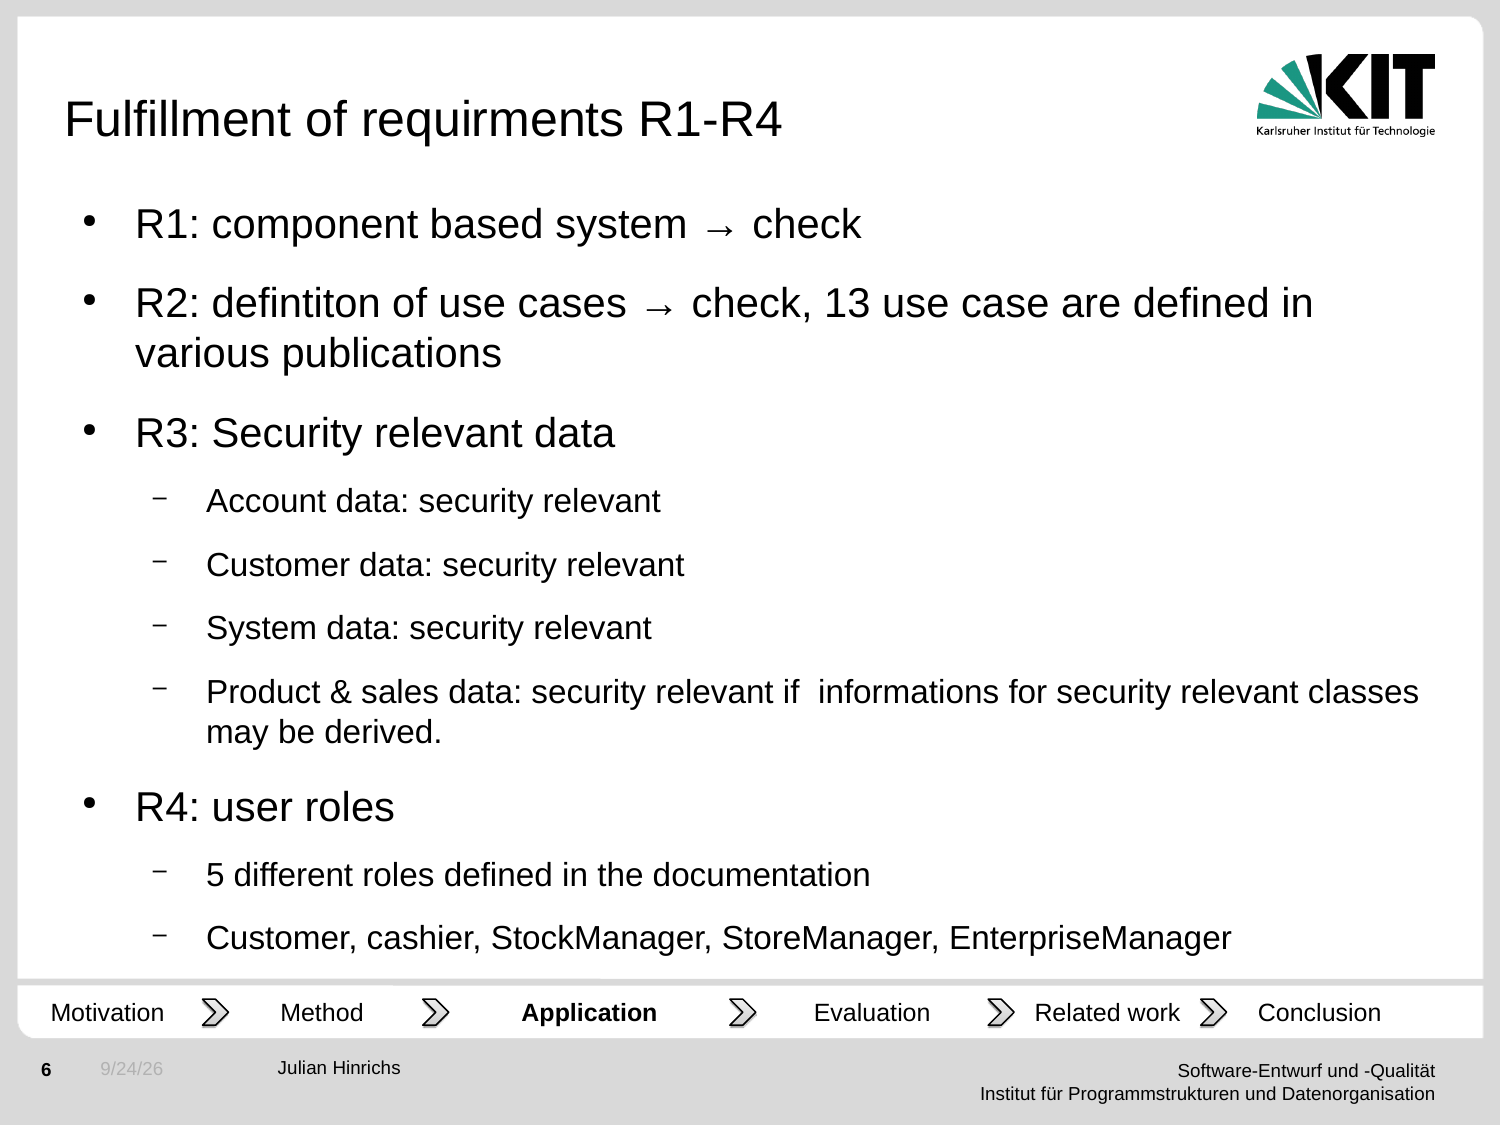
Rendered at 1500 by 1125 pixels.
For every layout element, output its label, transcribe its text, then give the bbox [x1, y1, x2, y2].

title Fulfillment of requirments R1-R4 [64, 54, 1198, 147]
text_box [422, 999, 449, 1026]
picture [0, 0, 1500, 1125]
text_box Related work [1019, 989, 1196, 1035]
text_box [988, 999, 1015, 1026]
list R1: component based system → check R2: defintiton of use cases → check, 13 use case are defined in various publications R3: Security relevant data Account data: security relevant Customer data: security relevant System data: security relevant Product & sales data: security relevant if informations for security relevant classes may be derived. R4: user roles 5 different roles defined in the documentation Customer, cashier, StockManager, StoreManager, EnterpriseManager [64, 196, 1436, 966]
text_box [202, 999, 229, 1026]
slide_number 9/27/18 [100, 1057, 271, 1117]
text_box Method [265, 989, 386, 1035]
text_box [1200, 999, 1227, 1026]
text_box Conclusion [1243, 989, 1488, 1035]
text_box Evaluation [798, 989, 946, 1035]
text_box Application [506, 989, 673, 1035]
text_box [729, 999, 756, 1026]
text_box Motivation [35, 989, 180, 1035]
